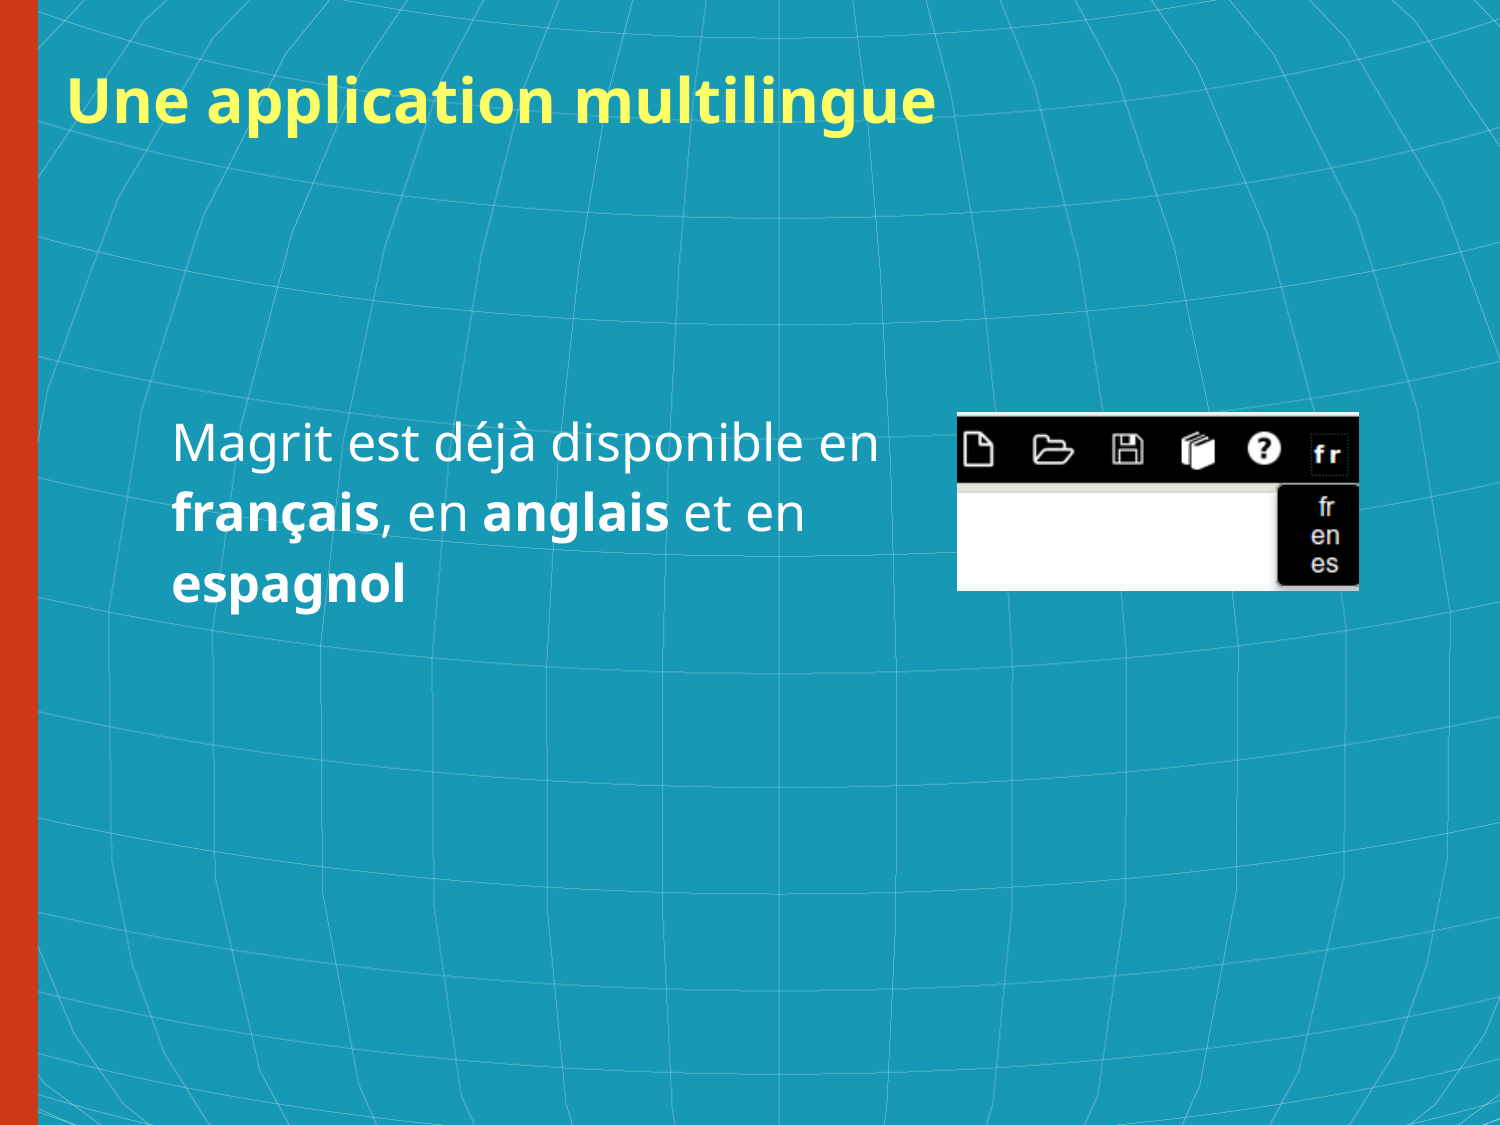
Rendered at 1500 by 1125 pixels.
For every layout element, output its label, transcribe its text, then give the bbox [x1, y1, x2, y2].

list Magrit est déjà disponible en français, en anglais et en espagnol [59, 321, 945, 975]
title Une application multilingue [65, 20, 1477, 178]
picture [0, 0, 1500, 1125]
